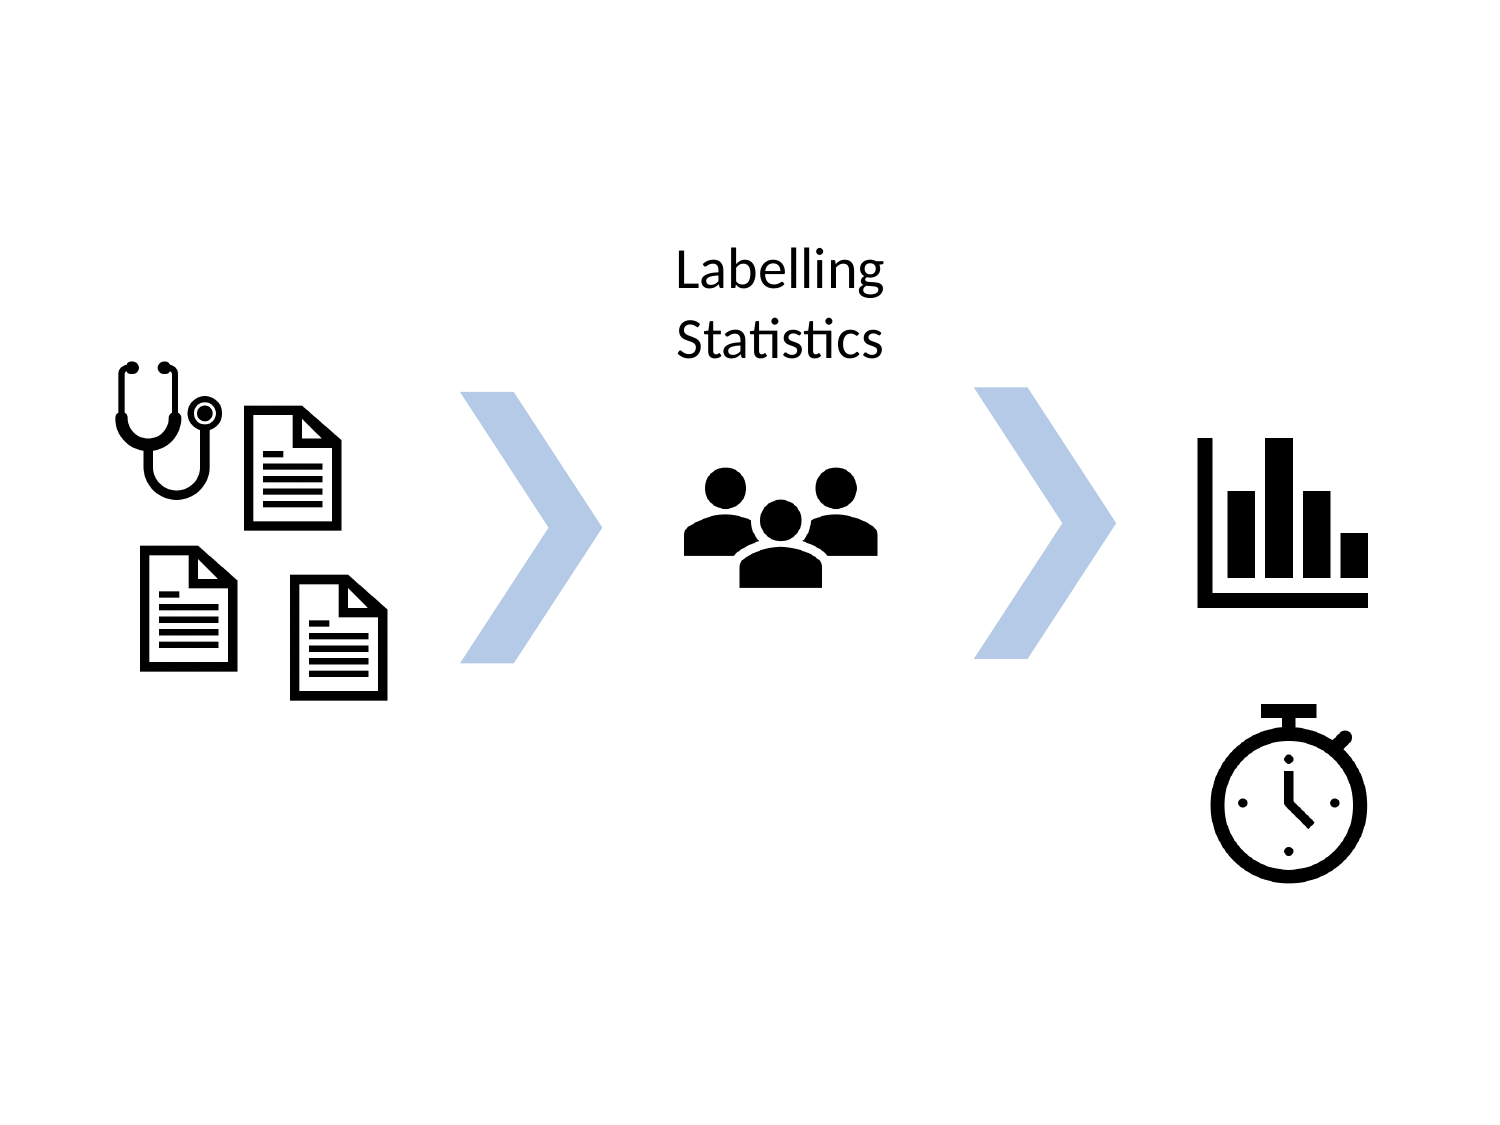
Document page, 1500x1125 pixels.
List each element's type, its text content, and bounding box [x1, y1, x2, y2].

text_box [973, 387, 1117, 659]
picture [670, 417, 891, 638]
text_box [459, 391, 603, 664]
picture [1178, 683, 1399, 904]
picture [93, 355, 414, 713]
picture [1162, 403, 1403, 643]
text_box Labelling Statistics [585, 222, 975, 378]
